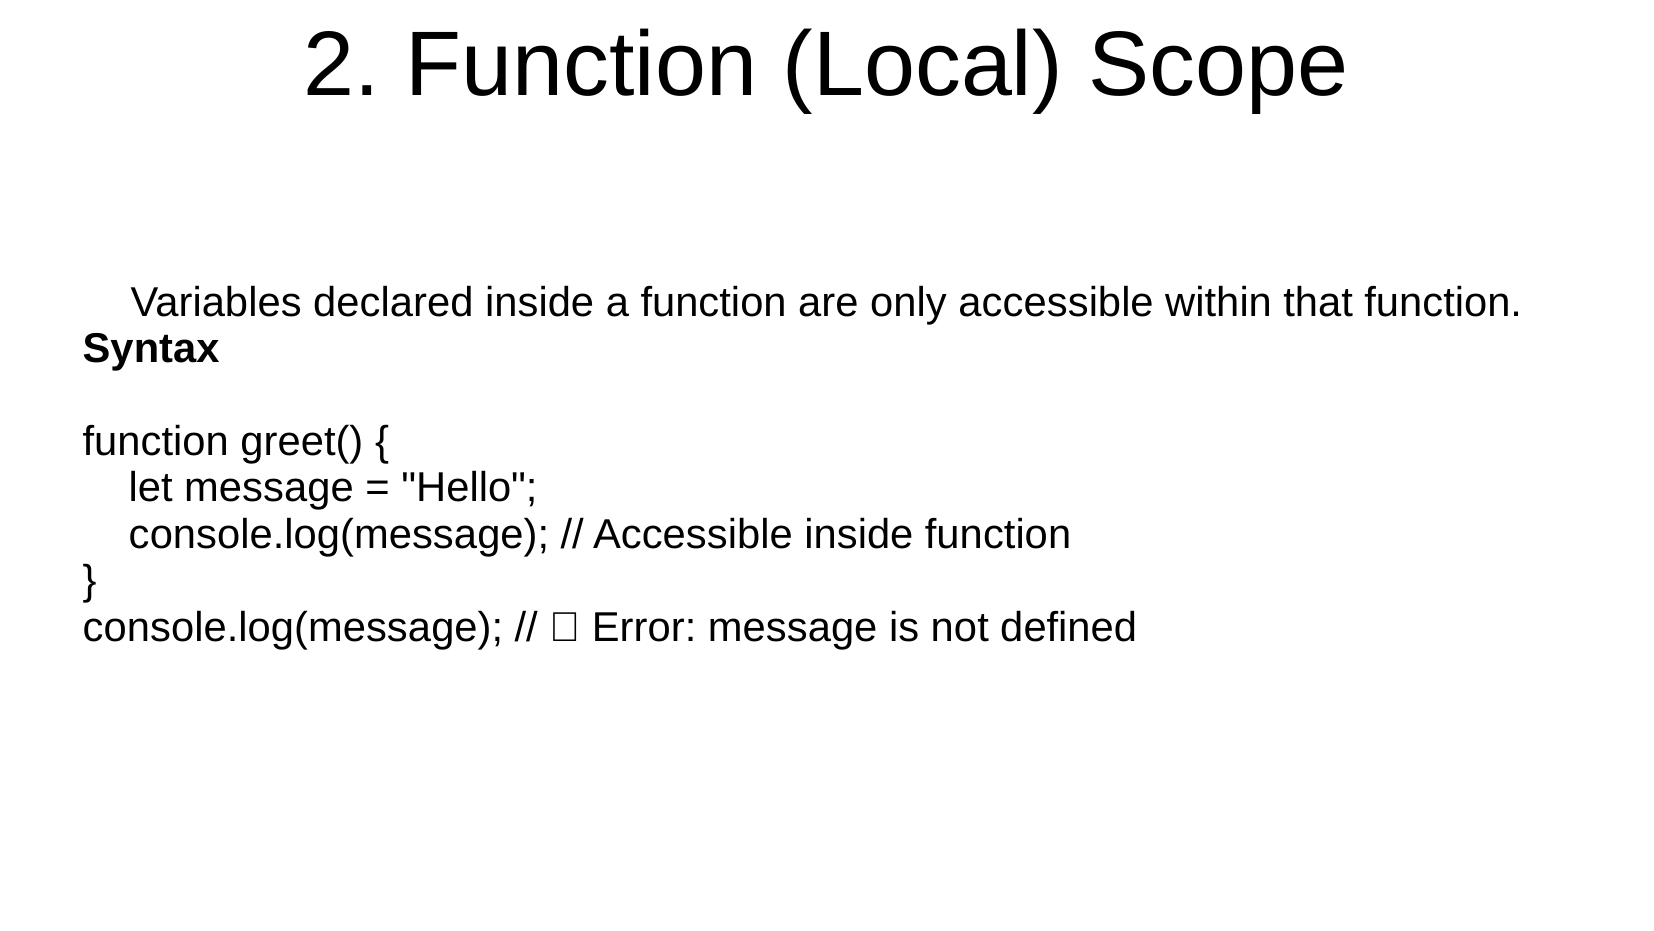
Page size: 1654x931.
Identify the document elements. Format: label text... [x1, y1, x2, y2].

title 2. Function (Local) Scope [82, 12, 1571, 217]
subtitle Variables declared inside a function are only accessible within that function. Syntax function greet() { let message = "Hello"; console.log(message); // Accessible inside function } console.log(message); // ❌ Error: message is not defined [82, 217, 1571, 758]
